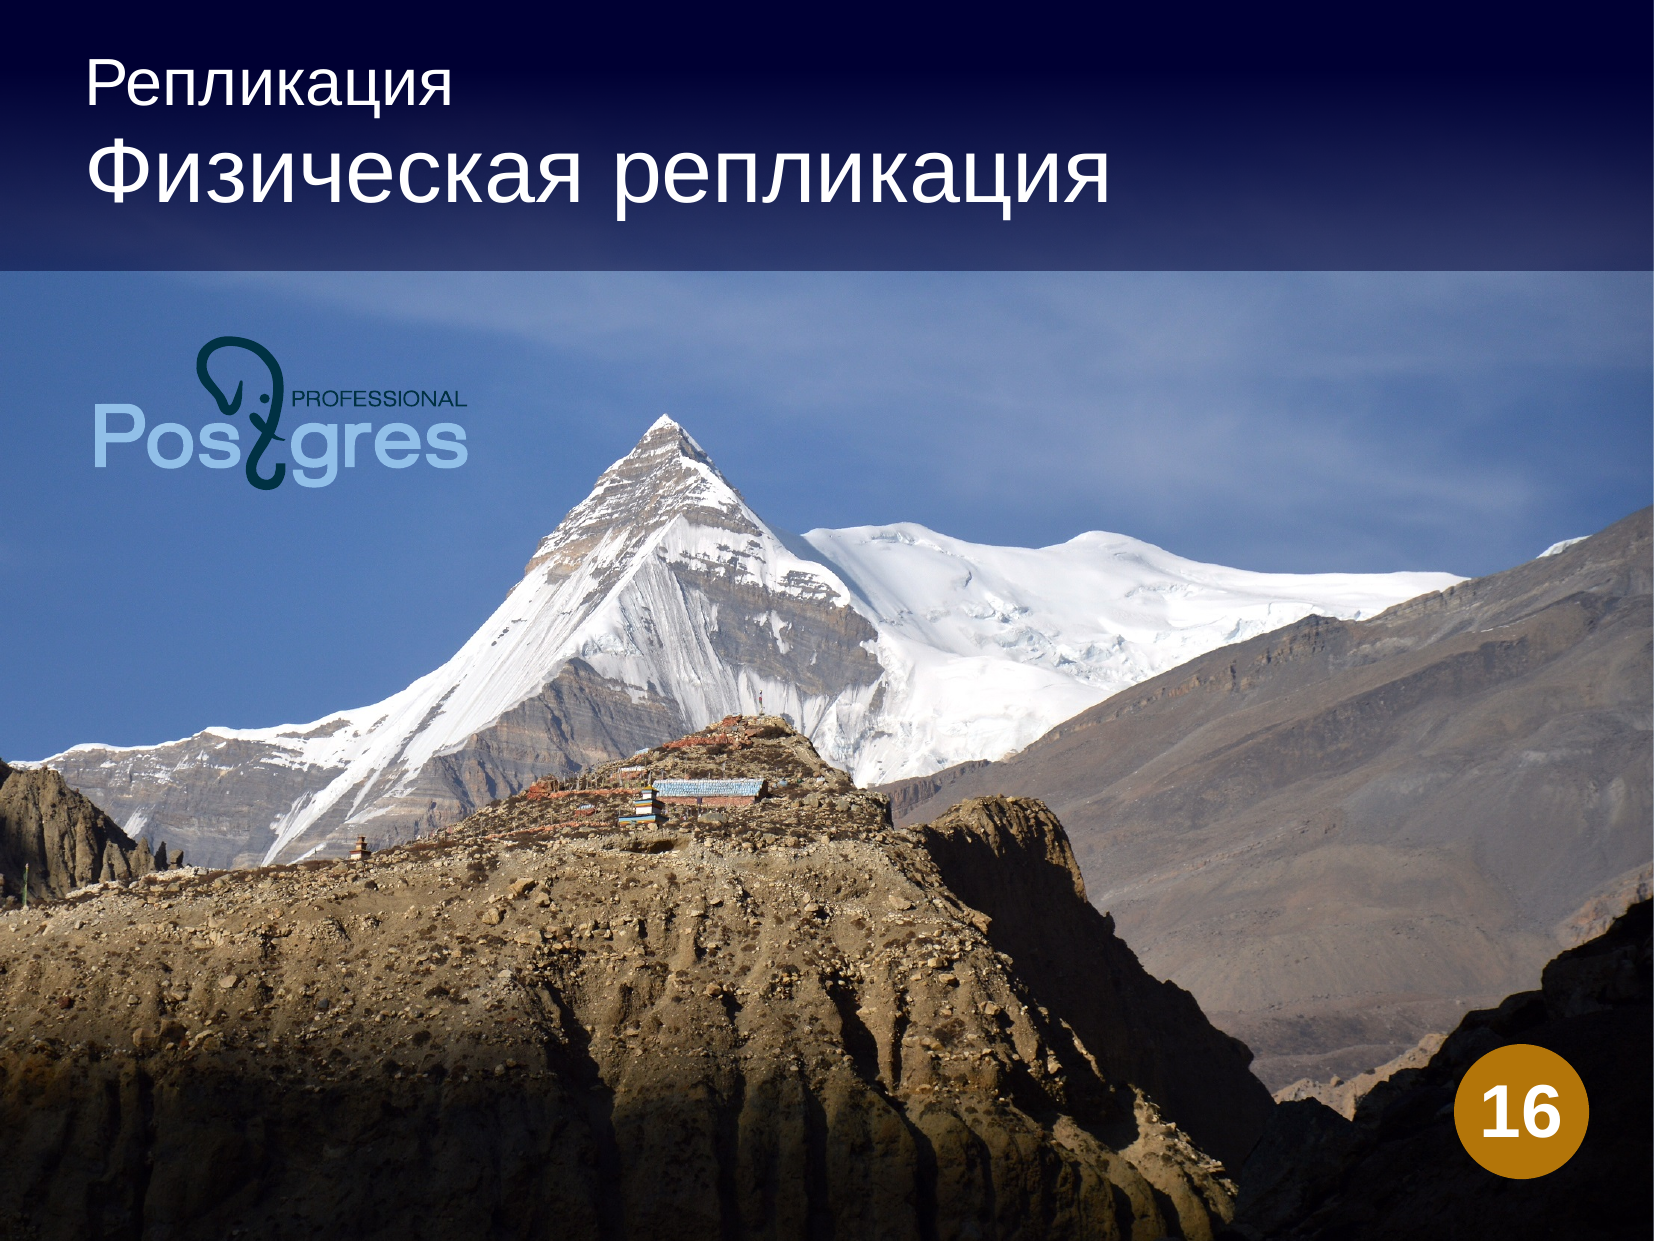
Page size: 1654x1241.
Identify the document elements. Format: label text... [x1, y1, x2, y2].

title Репликация Физическая репликация [84, 44, 1636, 251]
picture [0, 271, 1654, 1241]
text_box 16 [1454, 1044, 1590, 1180]
